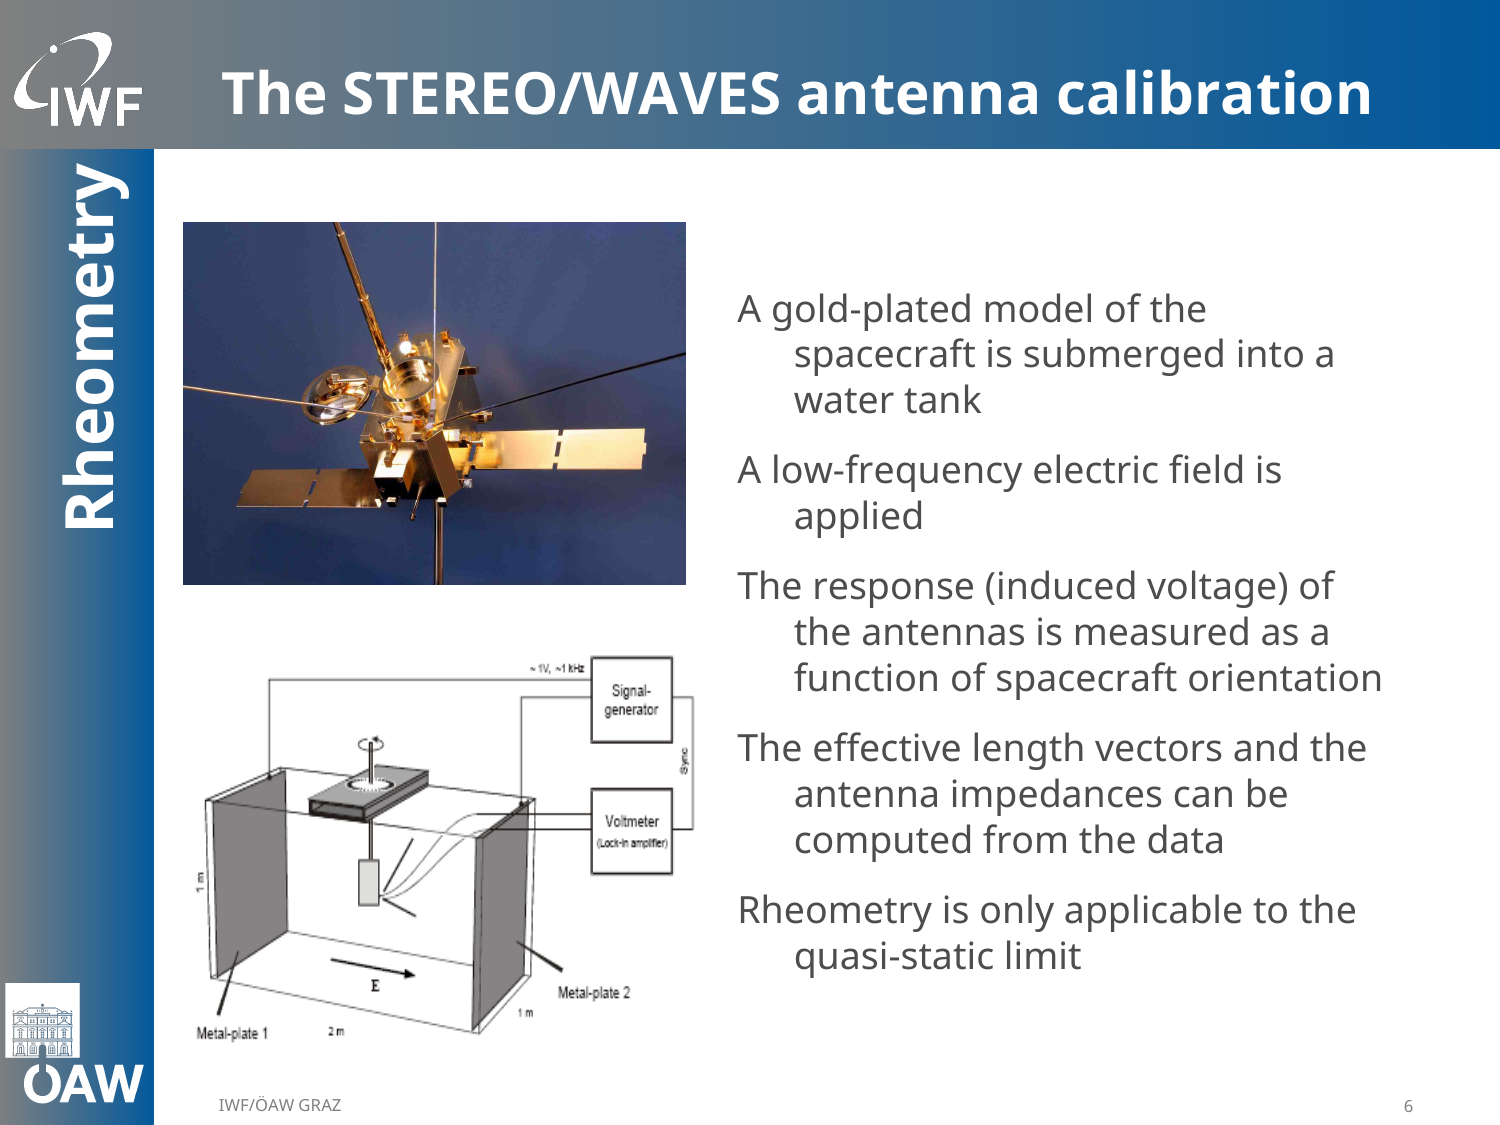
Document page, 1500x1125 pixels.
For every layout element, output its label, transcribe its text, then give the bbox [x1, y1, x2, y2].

text_box Rheometry [29, 148, 154, 959]
picture [5, 983, 154, 1105]
title The STEREO/WAVES antenna calibration [206, 16, 1459, 176]
picture [177, 649, 709, 1063]
list A gold-plated model of the spacecraft is submerged into a water tank A low-frequency electric field is applied The response (induced voltage) of the antennas is measured as a function of spacecraft orientation The effective length vectors and the antenna impedances can be computed from the data Rheometry is only applicable to the quasi-static limit [722, 277, 1406, 968]
picture [8, 32, 154, 132]
picture [183, 222, 686, 585]
